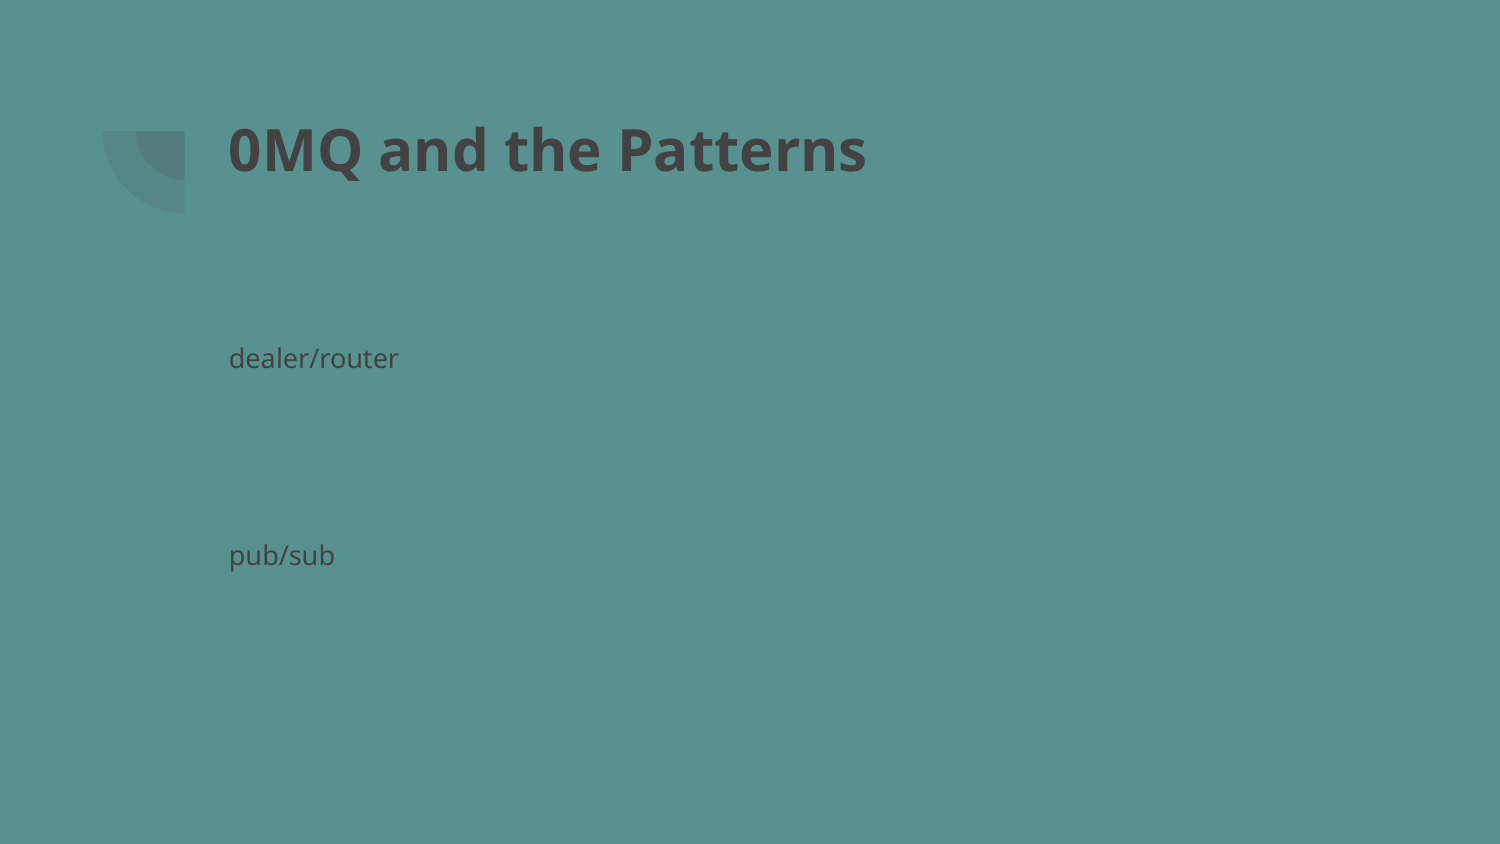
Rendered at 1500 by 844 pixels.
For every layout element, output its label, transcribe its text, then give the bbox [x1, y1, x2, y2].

title 0MQ and the Patterns [213, 98, 1368, 263]
list dealer/router pub/sub [213, 326, 1368, 744]
